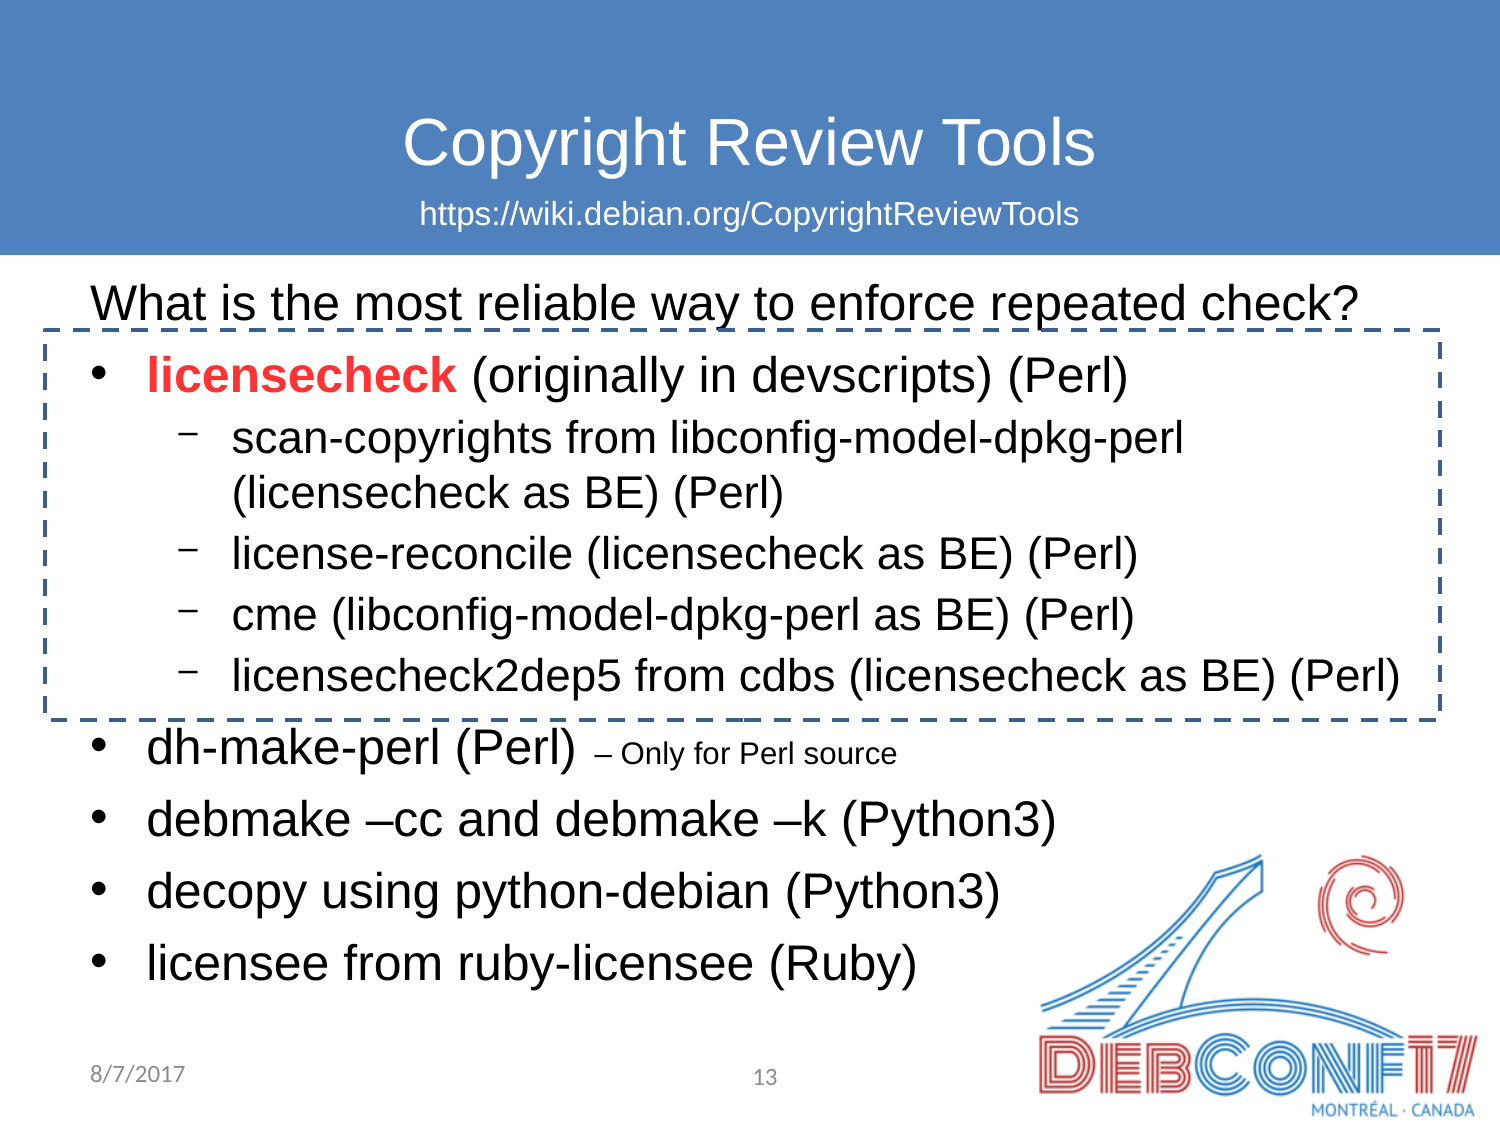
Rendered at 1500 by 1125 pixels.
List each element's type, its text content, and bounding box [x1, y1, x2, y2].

title Copyright Review Tools [75, 45, 1425, 233]
slide_number 19 [442, 1045, 793, 1106]
slide_number 8/7/2017 [75, 1042, 425, 1103]
text_box https://wiki.debian.org/CopyrightReviewTools [404, 184, 1096, 240]
picture [999, 806, 1500, 1125]
list What is the most reliable way to enforce repeated check? licensecheck (originally in devscripts) (Perl) scan-copyrights from libconfig-model-dpkg-perl (licensecheck as BE) (Perl) license-reconcile (licensecheck as BE) (Perl) cme (libconfig-model-dpkg-perl as BE) (Perl) licensecheck2dep5 from cdbs (licensecheck as BE) (Perl) dh-make-perl (Perl) – Only for Perl source debmake –cc and debmake –k (Python3) decopy using python-debian (Python3) licensee from ruby-licensee (Ruby) [75, 262, 1425, 1046]
